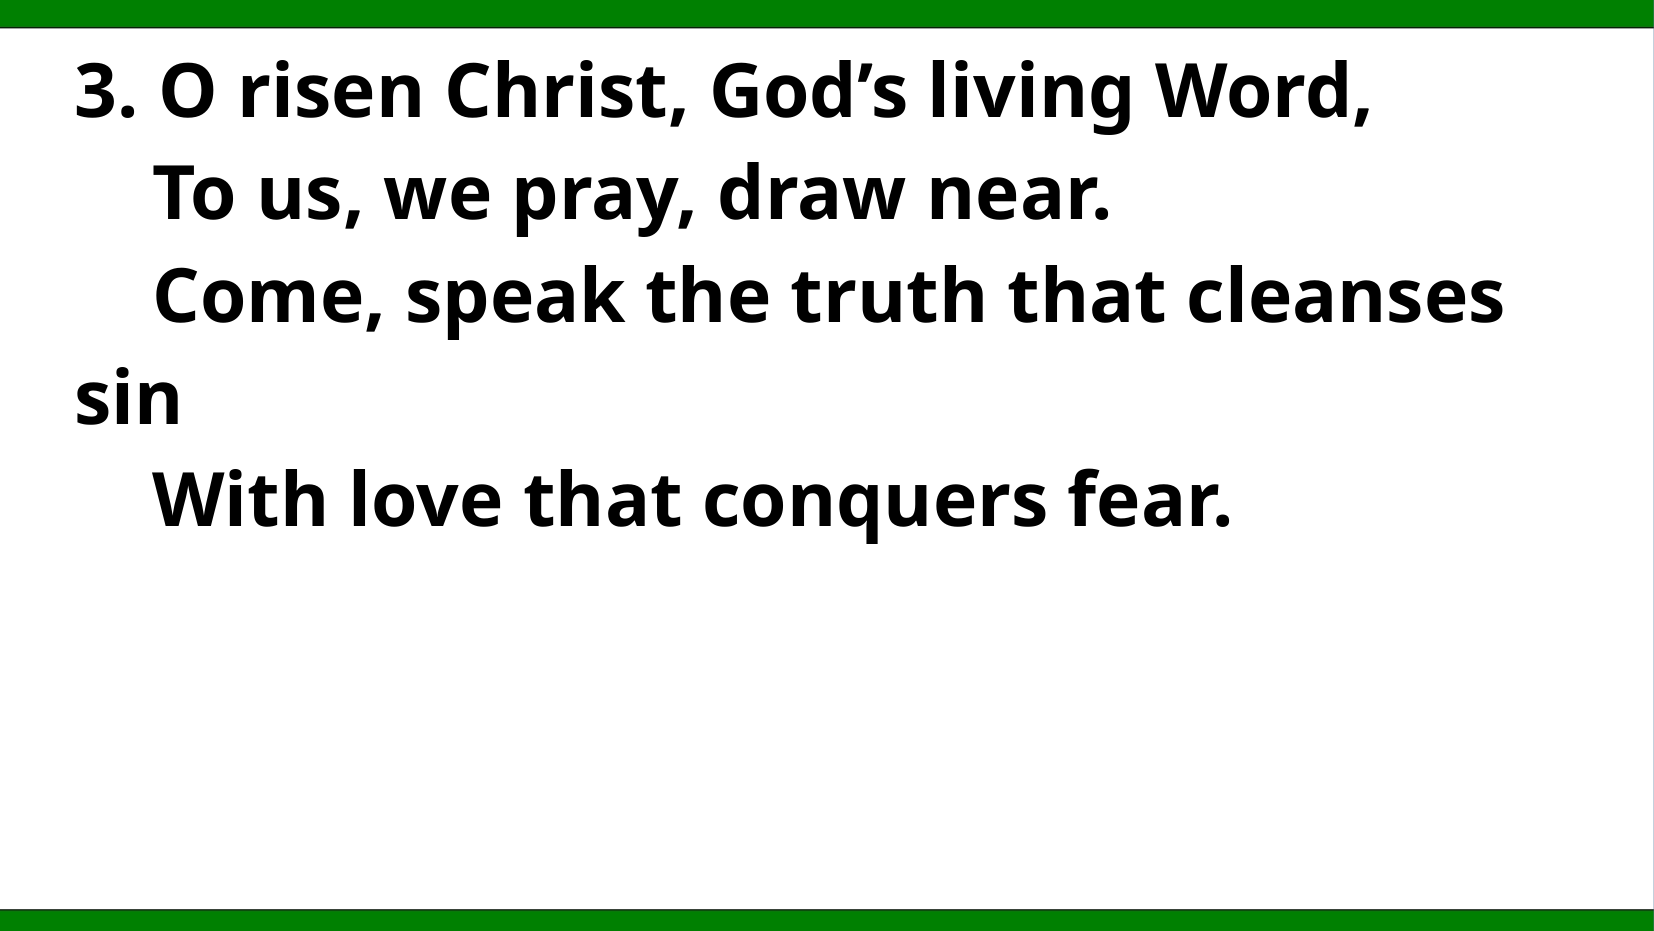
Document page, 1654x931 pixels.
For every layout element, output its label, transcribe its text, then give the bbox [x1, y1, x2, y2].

text_box 3. O risen Christ, God’s living Word, To us, we pray, draw near. Come, speak the truth that cleanses sin With love that conquers fear. [60, 30, 1591, 445]
picture [0, 0, 1654, 931]
